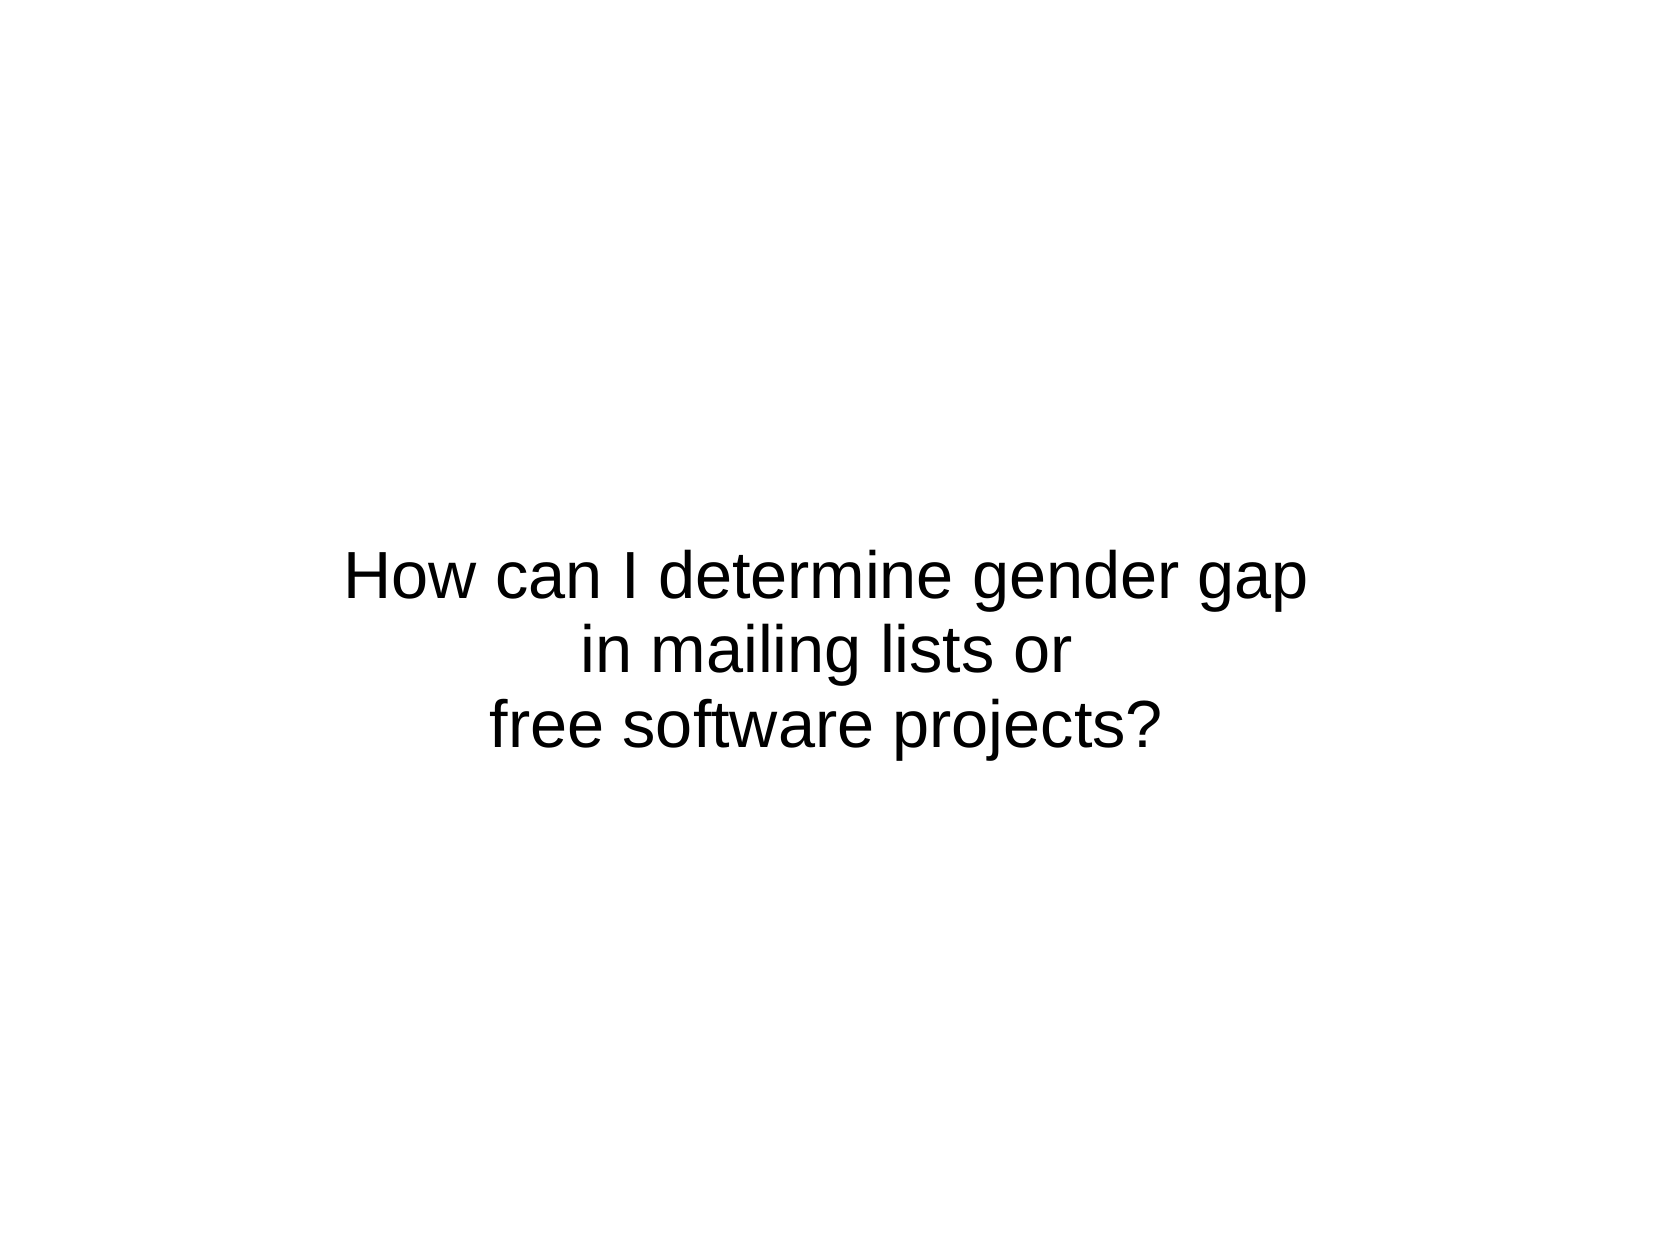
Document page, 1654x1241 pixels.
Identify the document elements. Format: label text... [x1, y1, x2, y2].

subtitle How can I determine gender gap in mailing lists or free software projects? [82, 290, 1571, 1010]
